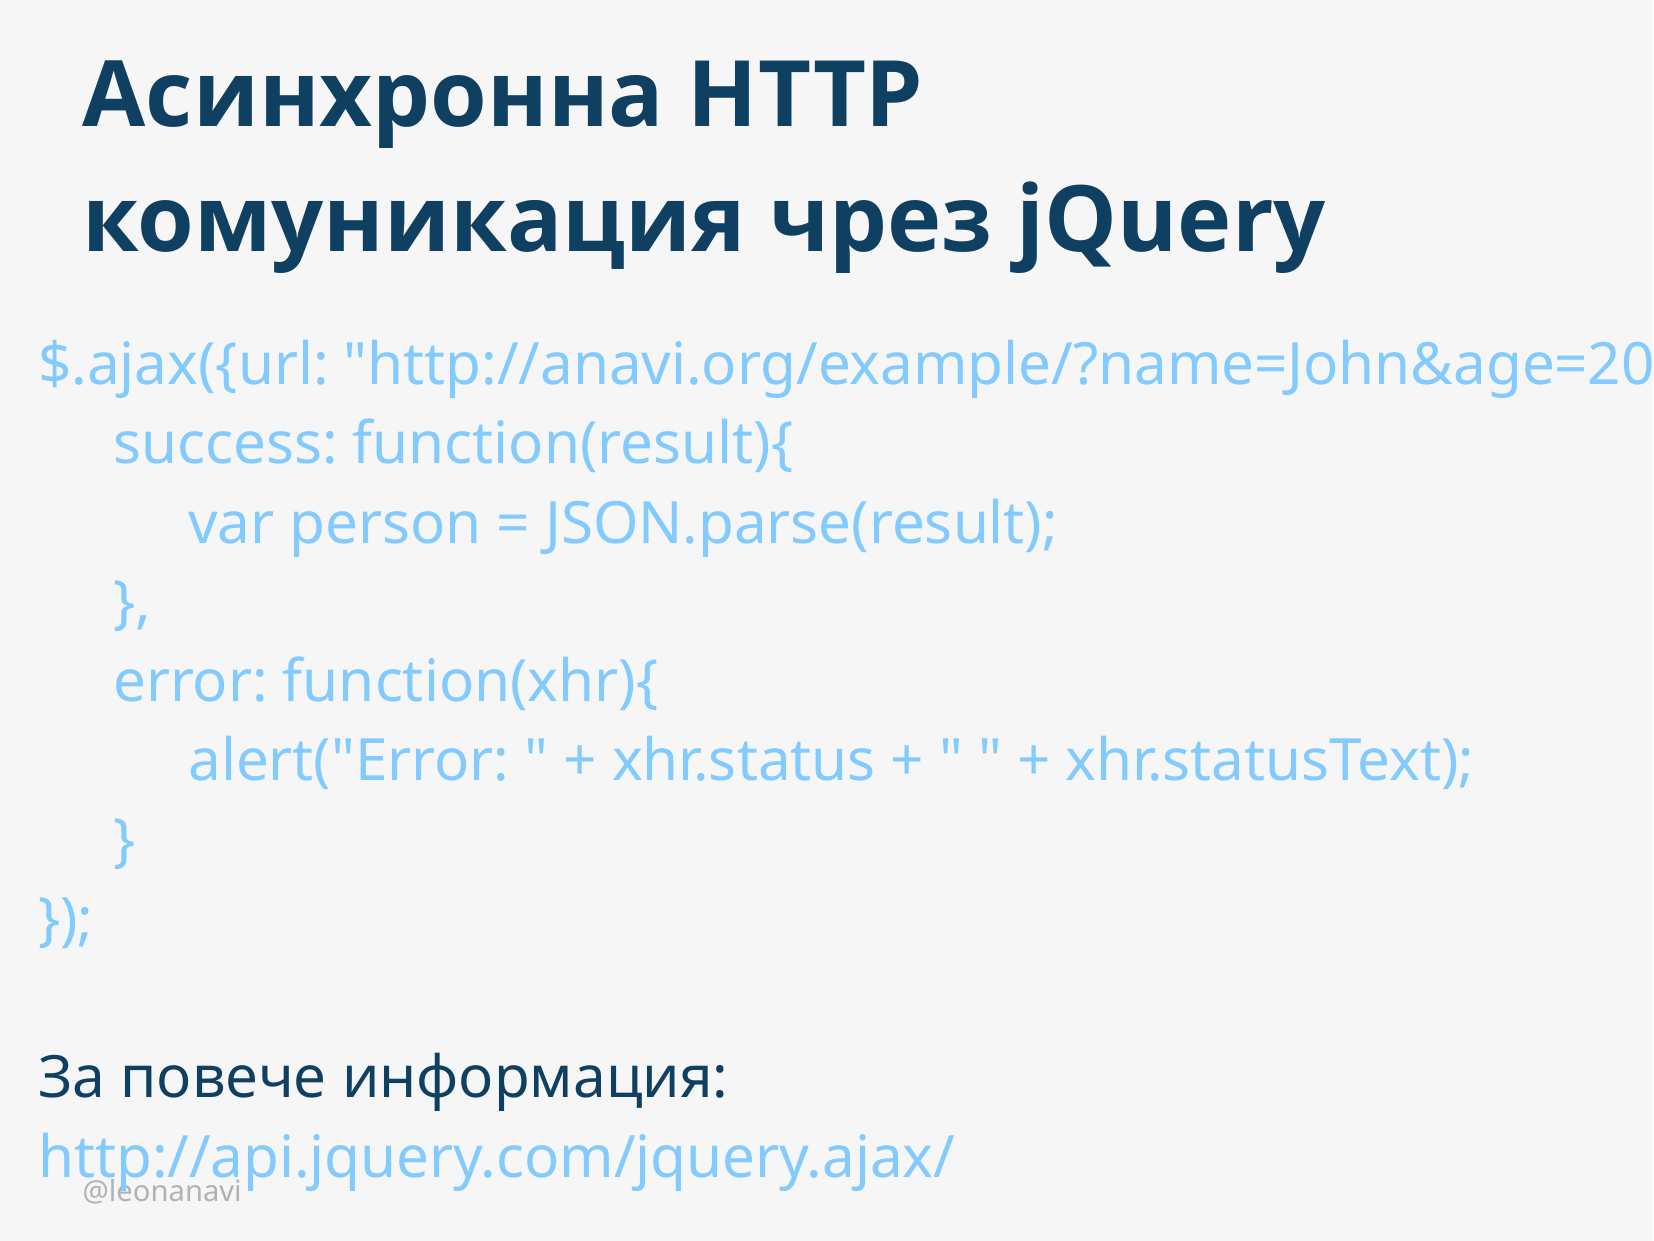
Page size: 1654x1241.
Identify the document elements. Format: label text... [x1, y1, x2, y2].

text_box $.ajax({url: "http://anavi.org/example/?name=John&age=20", success: function(result){ var person = JSON.parse(result); }, error: function(xhr){ alert("Error: " + xhr.status + " " + xhr.statusText); } }); За повече информация: http://api.jquery.com/jquery.ajax/ [23, 315, 1639, 1237]
title Асинхронна HTTP комуникация чрез jQuery [82, 45, 1571, 261]
